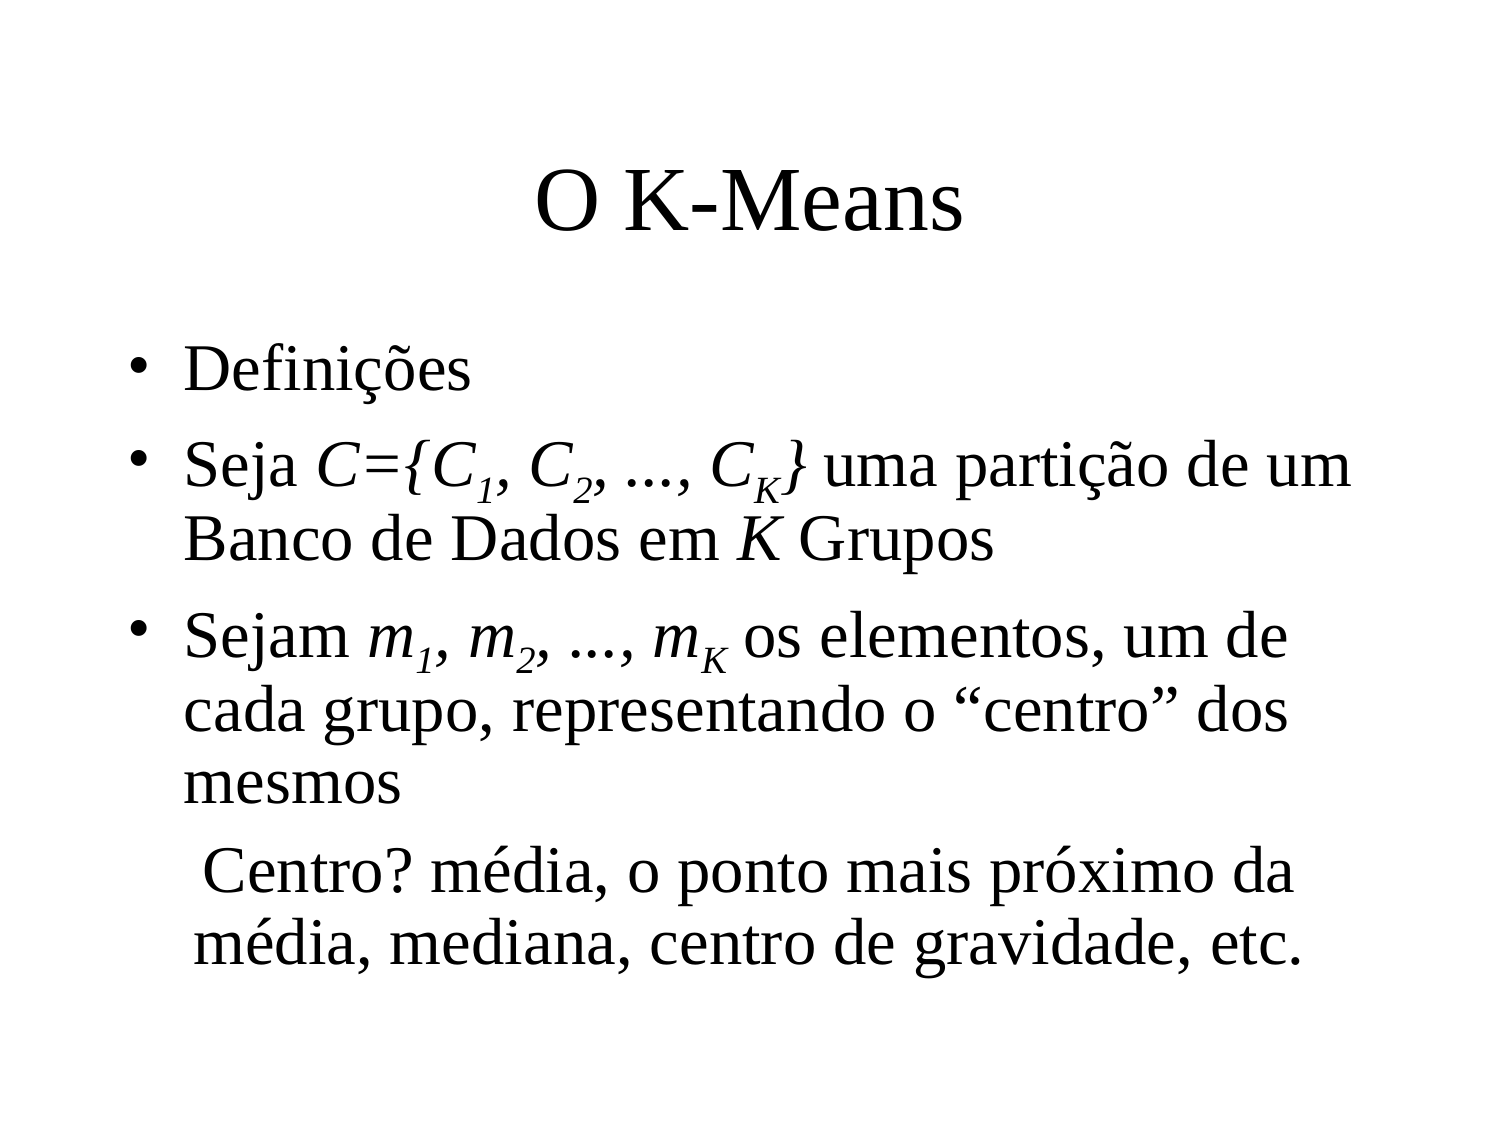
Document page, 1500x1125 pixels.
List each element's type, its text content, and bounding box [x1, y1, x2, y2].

list Definições Seja C={C1, C2, ..., CK} uma partição de um Banco de Dados em K Grupos Sejam m1, m2, ..., mK os elementos, um de cada grupo, representando o “centro” dos mesmos Centro? média, o ponto mais próximo da média, mediana, centro de gravidade, etc. [112, 324, 1388, 1001]
title O K-Means [112, 99, 1388, 288]
